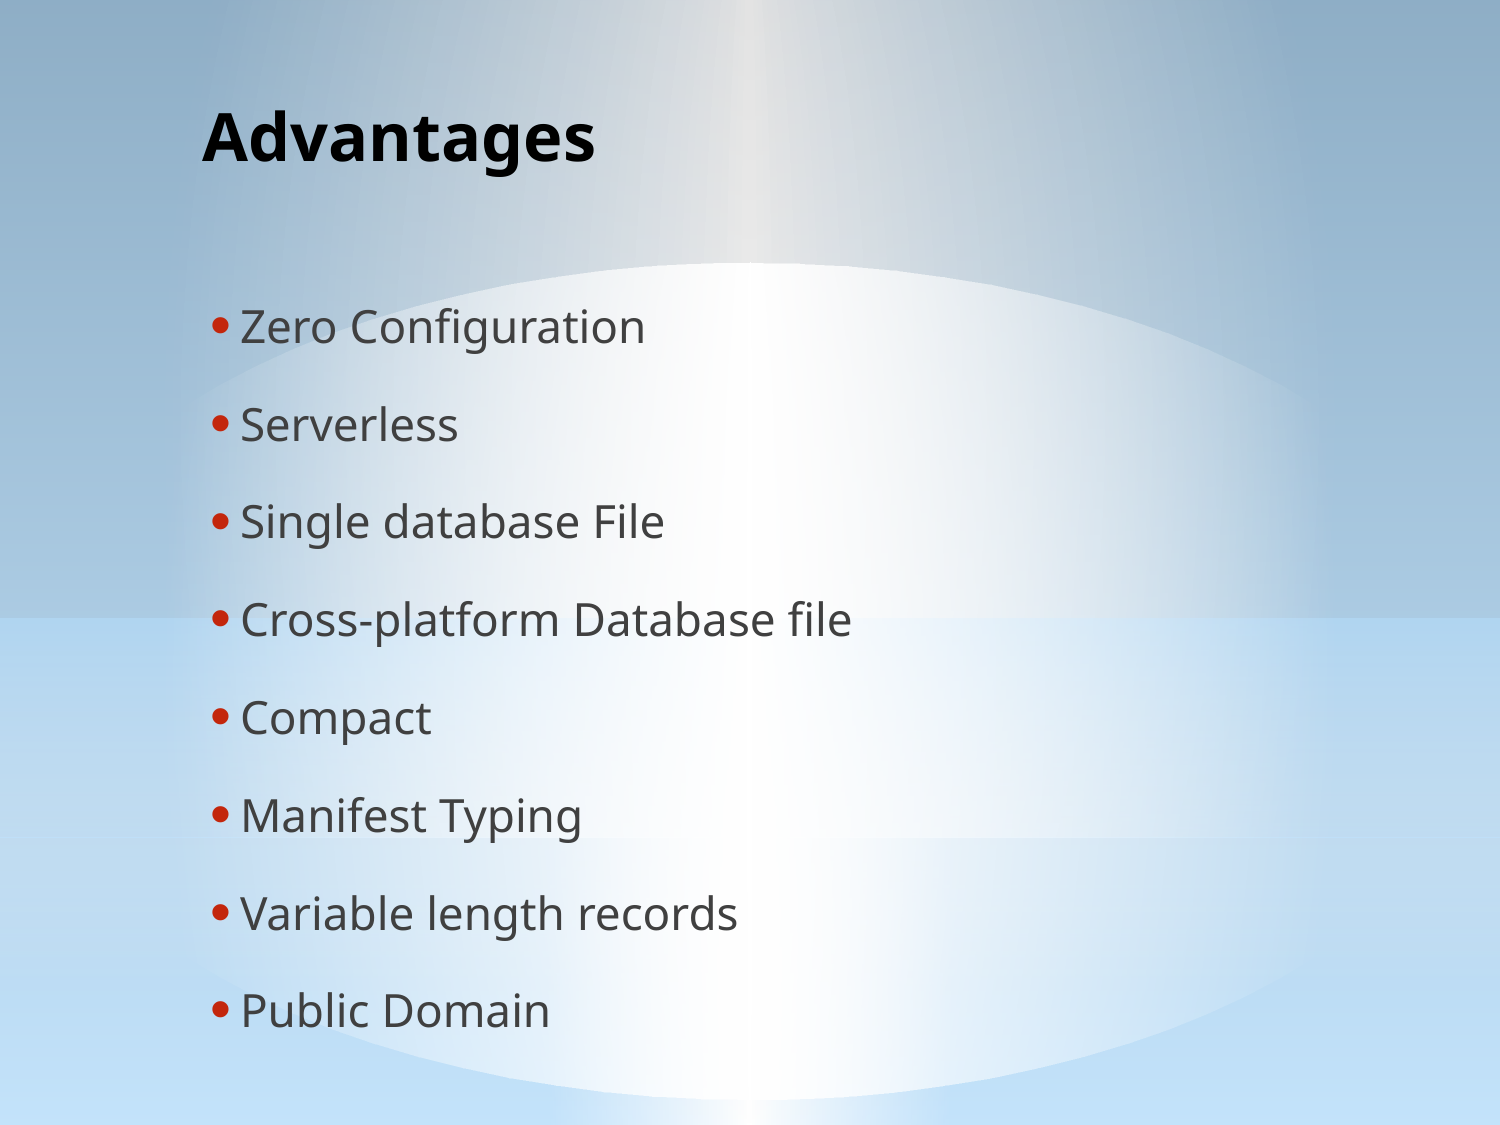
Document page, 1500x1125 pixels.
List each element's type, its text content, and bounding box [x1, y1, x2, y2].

list Zero Configuration Serverless Single database File Cross-platform Database file Compact Manifest Typing Variable length records Public Domain [187, 262, 1325, 1050]
title Advantages [187, 87, 1256, 188]
